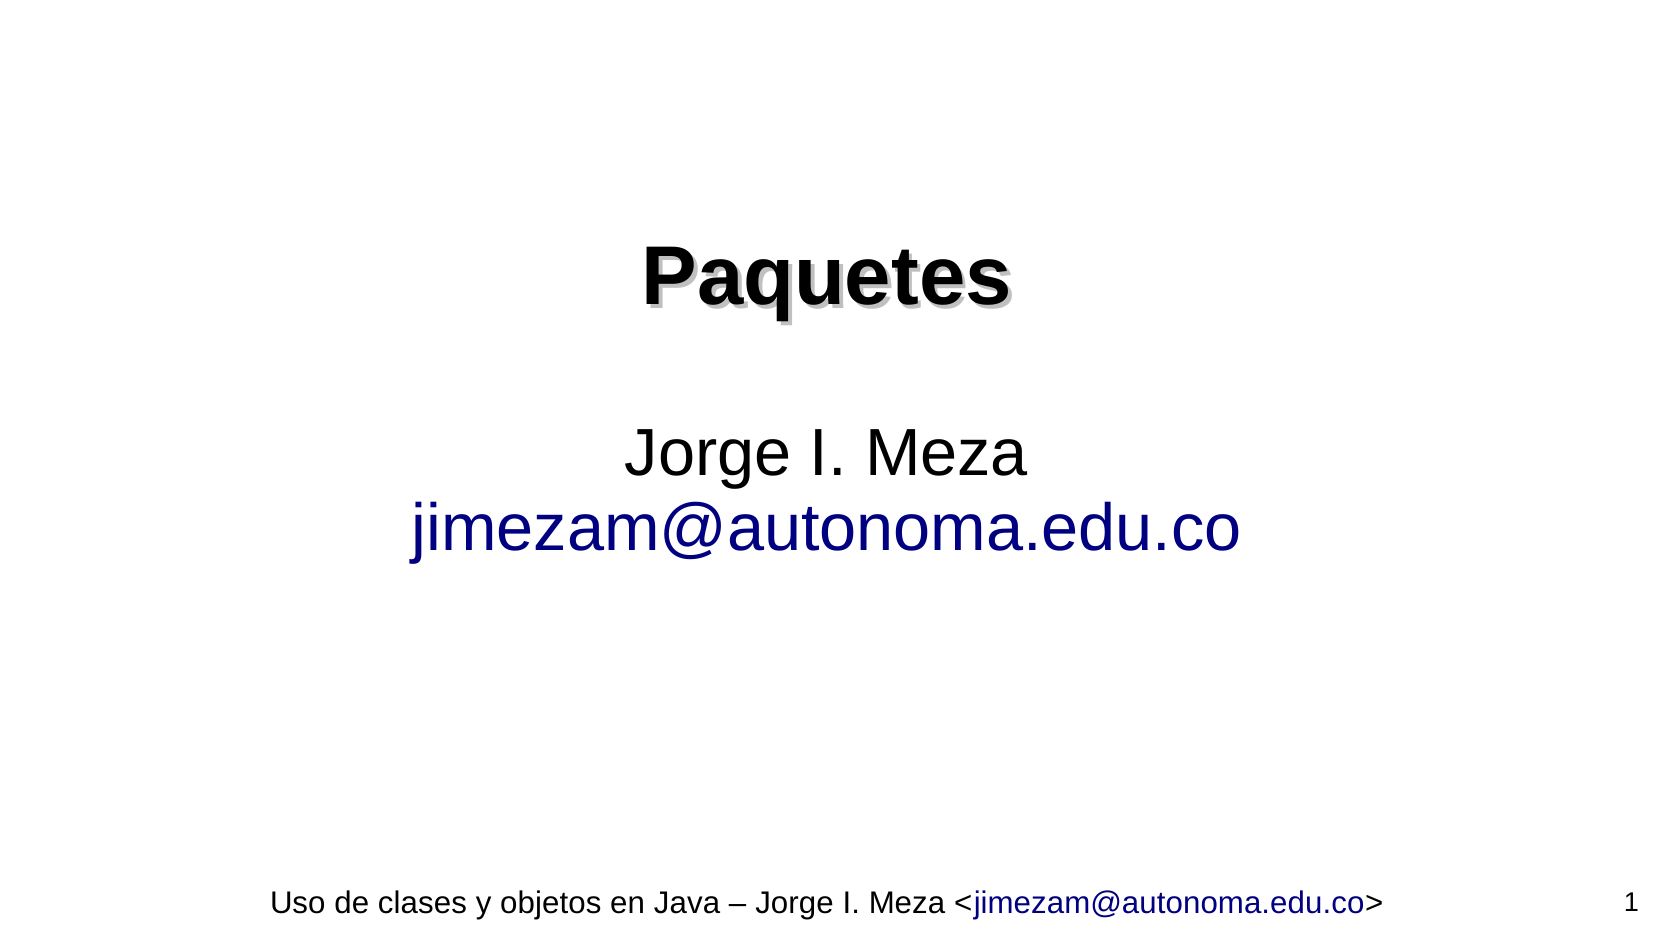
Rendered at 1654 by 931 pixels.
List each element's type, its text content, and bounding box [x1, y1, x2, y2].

subtitle Paquetes Jorge I. Meza jimezam@autonoma.edu.co [82, 37, 1571, 757]
